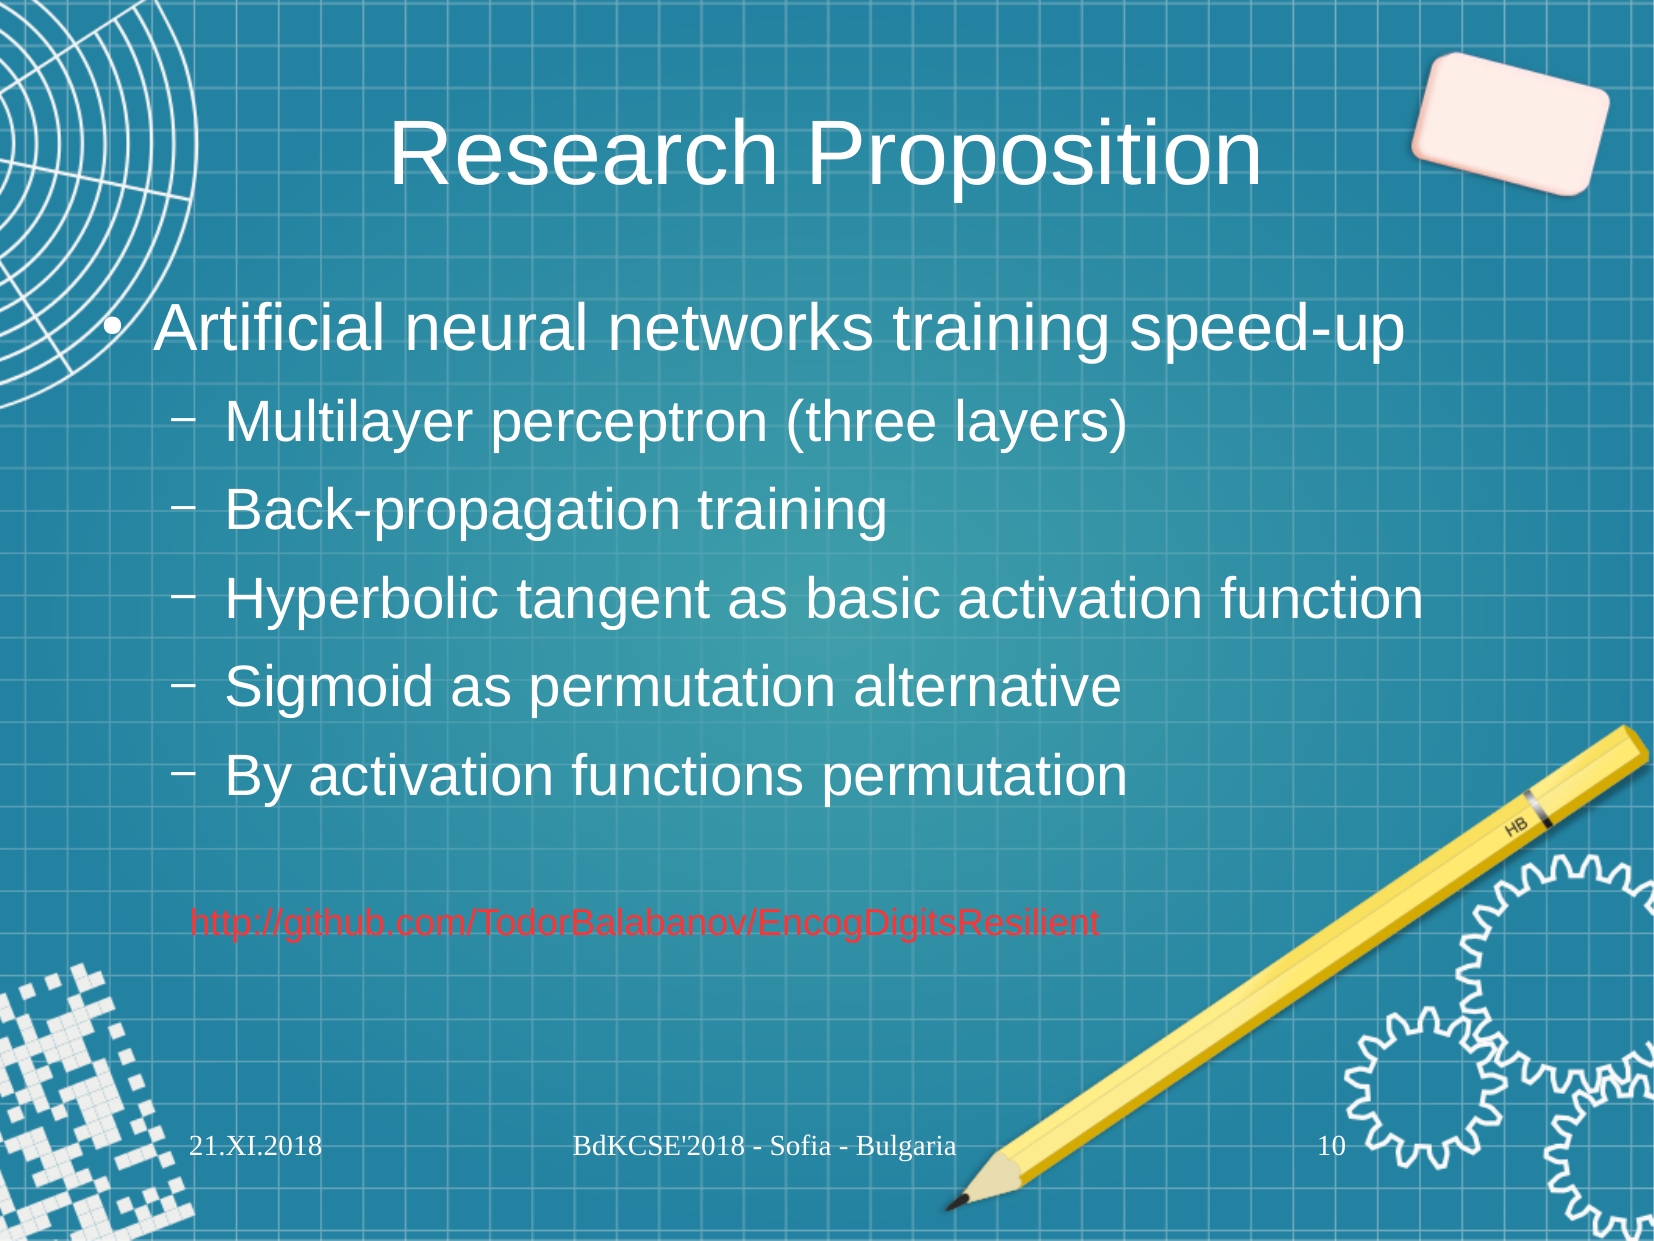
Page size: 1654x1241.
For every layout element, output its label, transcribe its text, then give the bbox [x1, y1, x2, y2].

picture [0, 0, 1654, 1241]
title Research Proposition [82, 49, 1571, 257]
text_box http://github.com/TodorBalabanov/EncogDigitsResilient [165, 855, 1126, 991]
list Artificial neural networks training speed-up Multilayer perceptron (three layers) Back-propagation training Hyperbolic tangent as basic activation function Sigmoid as permutation alternative By activation functions permutation [82, 290, 1571, 1010]
